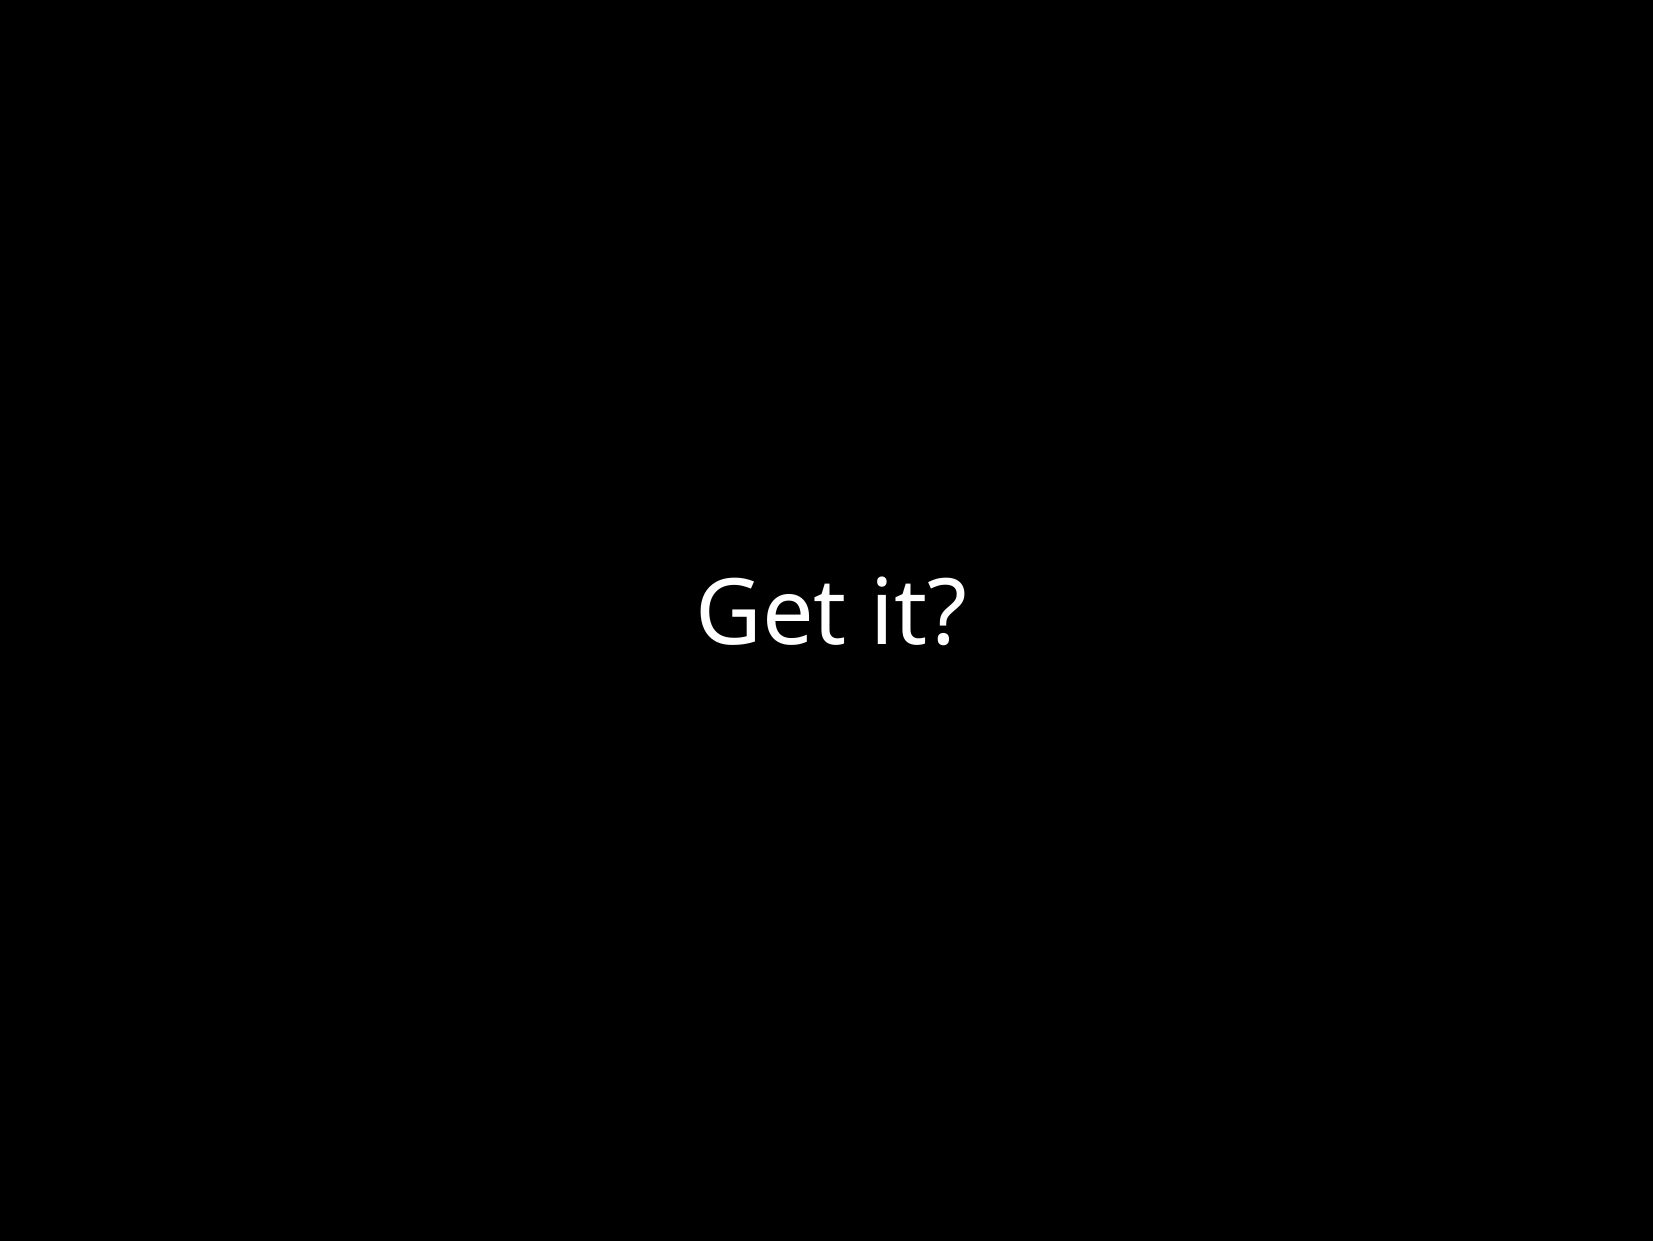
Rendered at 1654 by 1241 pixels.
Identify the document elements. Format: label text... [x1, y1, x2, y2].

title Get it? [87, 505, 1576, 713]
